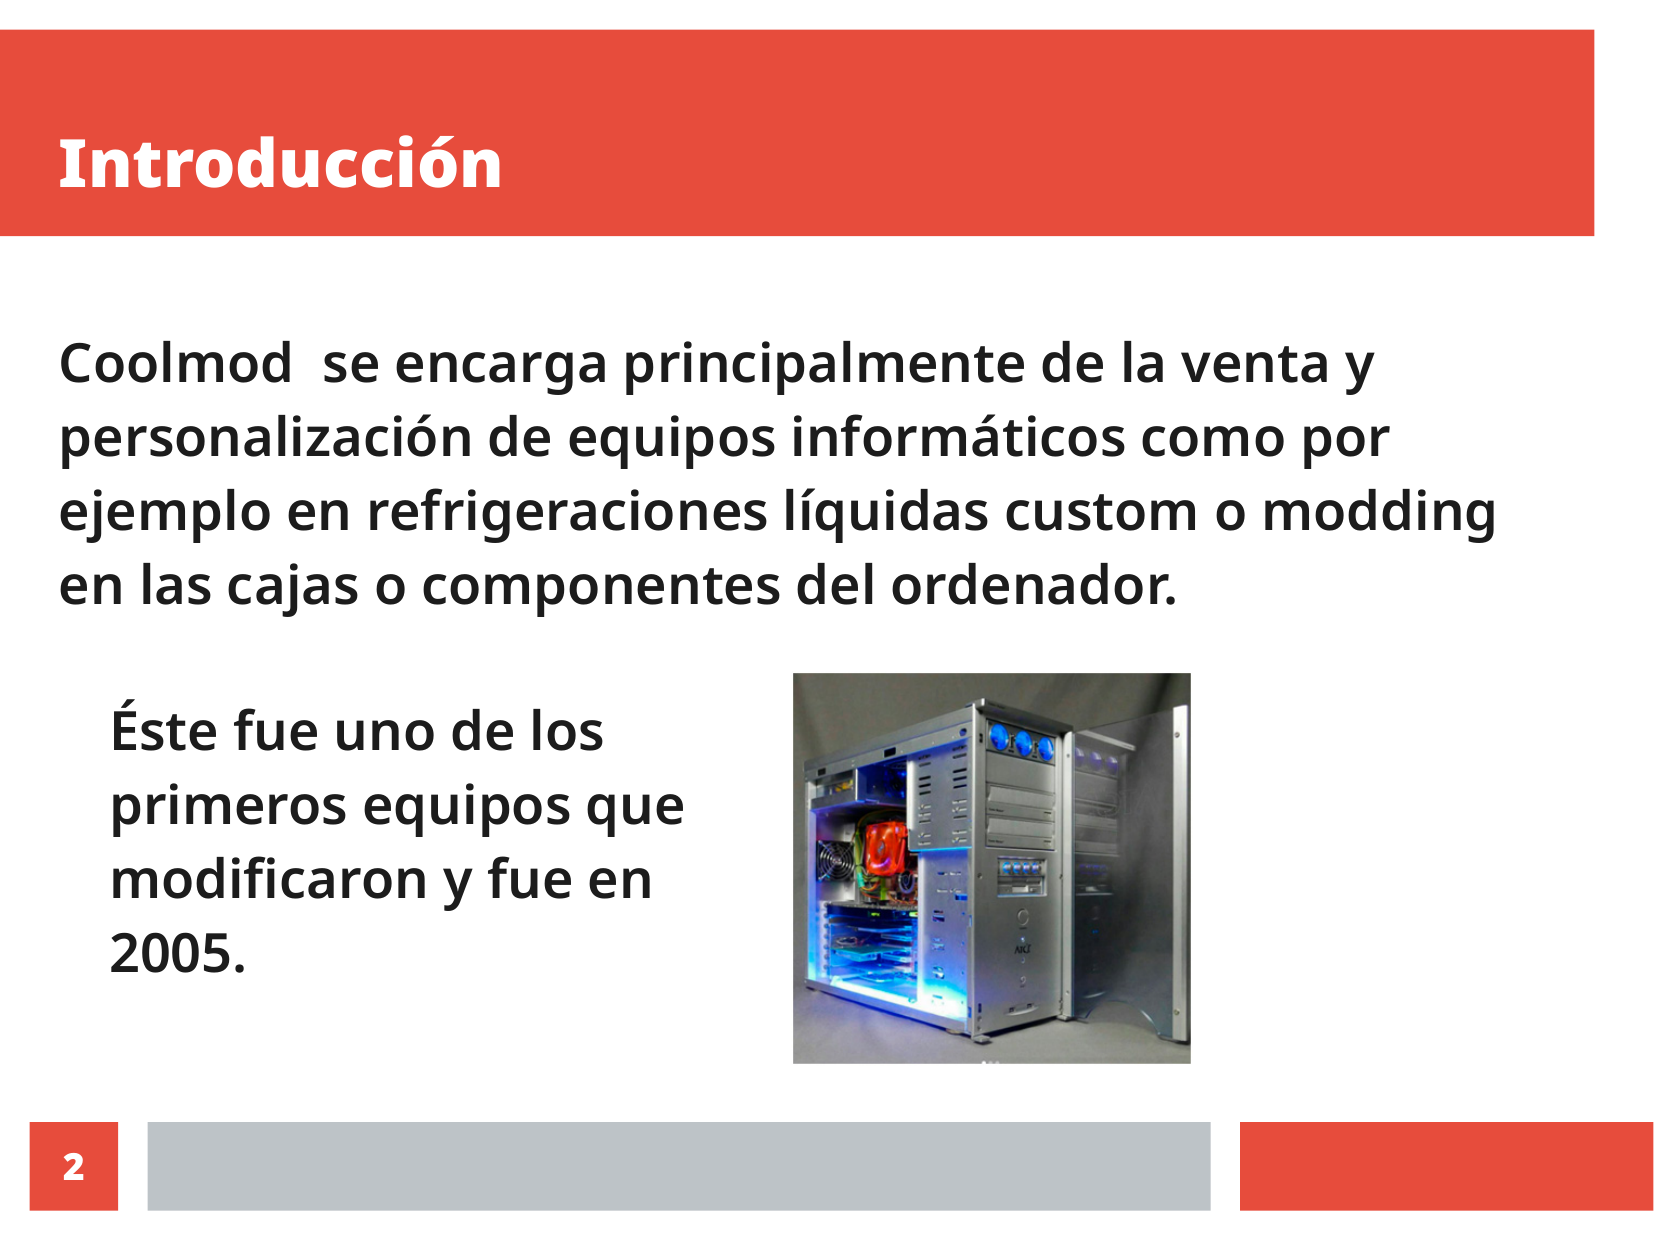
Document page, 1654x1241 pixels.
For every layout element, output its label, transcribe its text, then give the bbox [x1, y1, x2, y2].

list Coolmod se encarga principalmente de la venta y personalización de equipos informáticos como por ejemplo en refrigeraciones líquidas custom o modding en las cajas o componentes del ordenador. [59, 324, 1565, 638]
picture [791, 671, 1193, 1066]
title Introducción [59, 59, 1595, 207]
text_box Éste fue uno de los primeros equipos que modificaron y fue en 2005. [94, 685, 780, 981]
